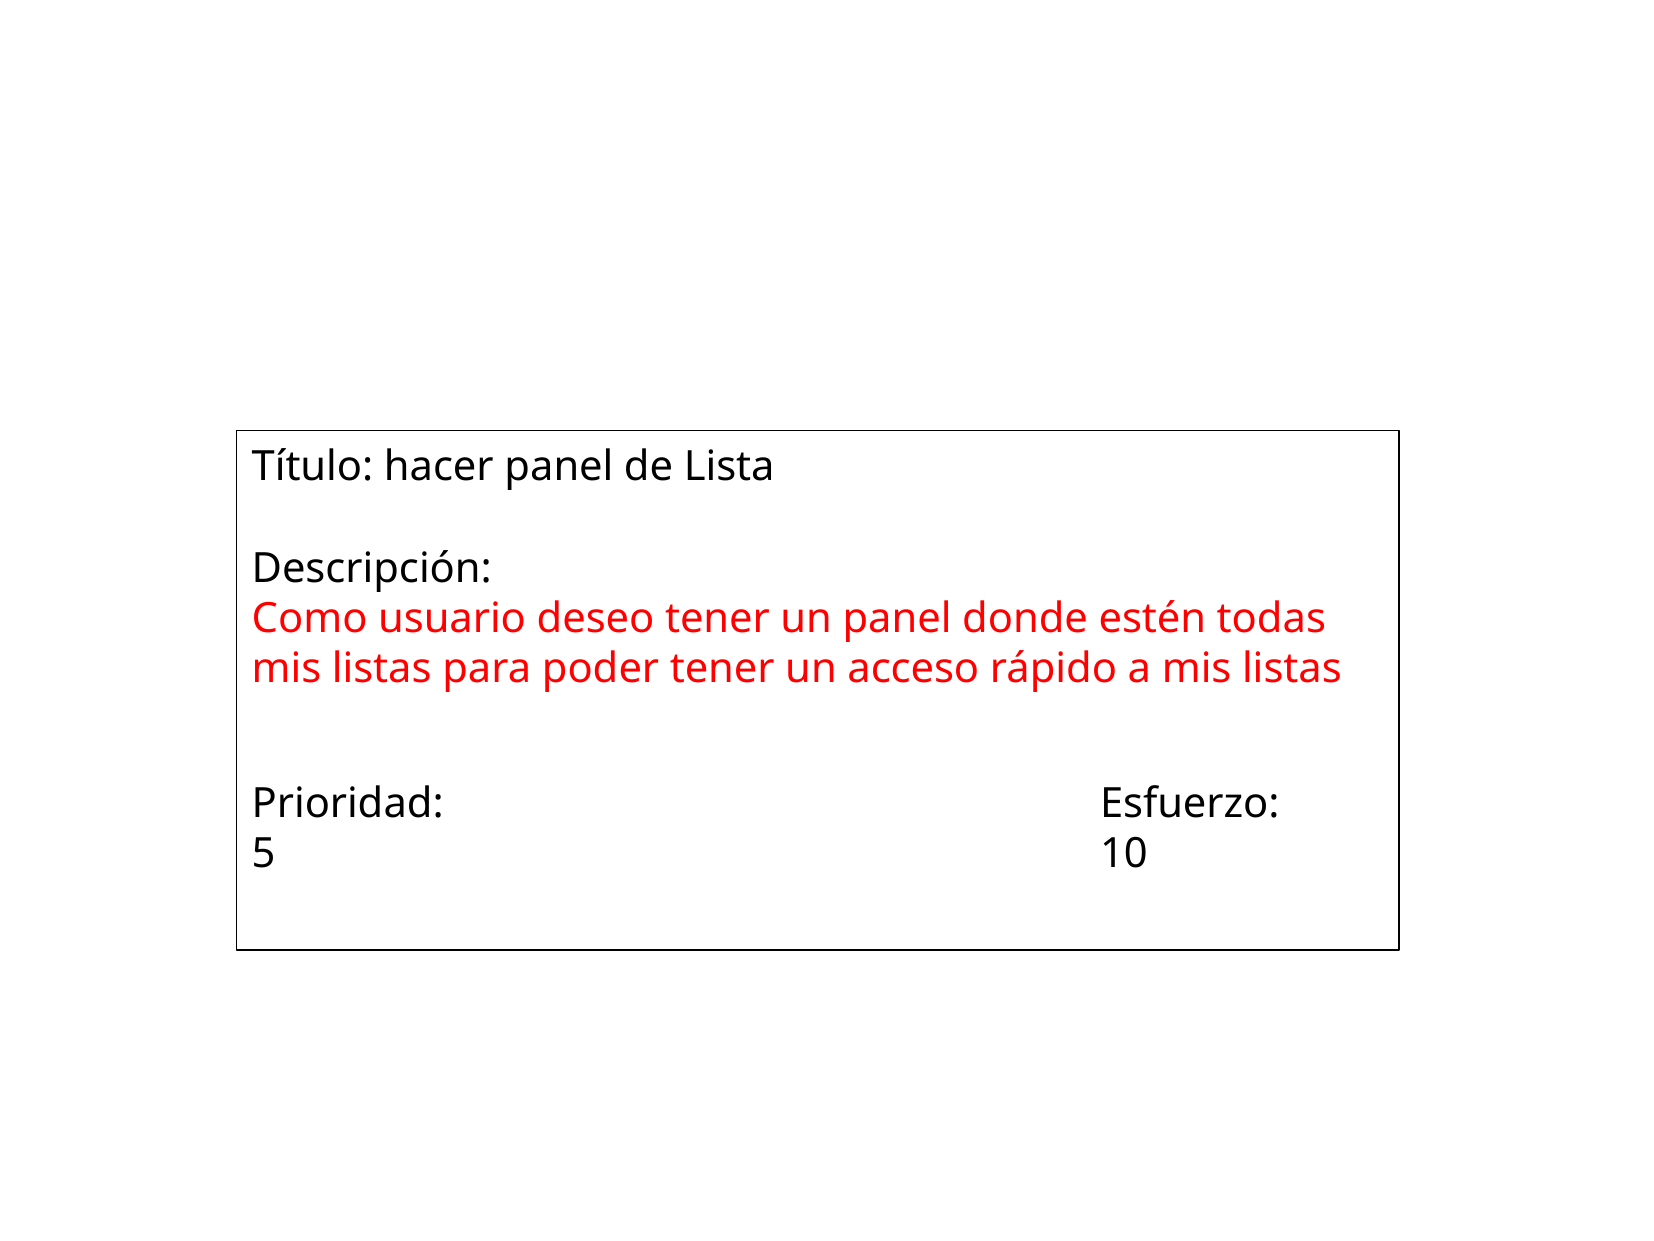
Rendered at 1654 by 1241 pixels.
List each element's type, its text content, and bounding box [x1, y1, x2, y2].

text_box Esfuerzo: 10 [1100, 773, 1337, 876]
text_box Título: hacer panel de Lista Descripción: Como usuario deseo tener un panel donde estén todas mis listas para poder tener un acceso rápido a mis listas [251, 436, 1344, 691]
text_box Prioridad: 5 [251, 773, 446, 876]
